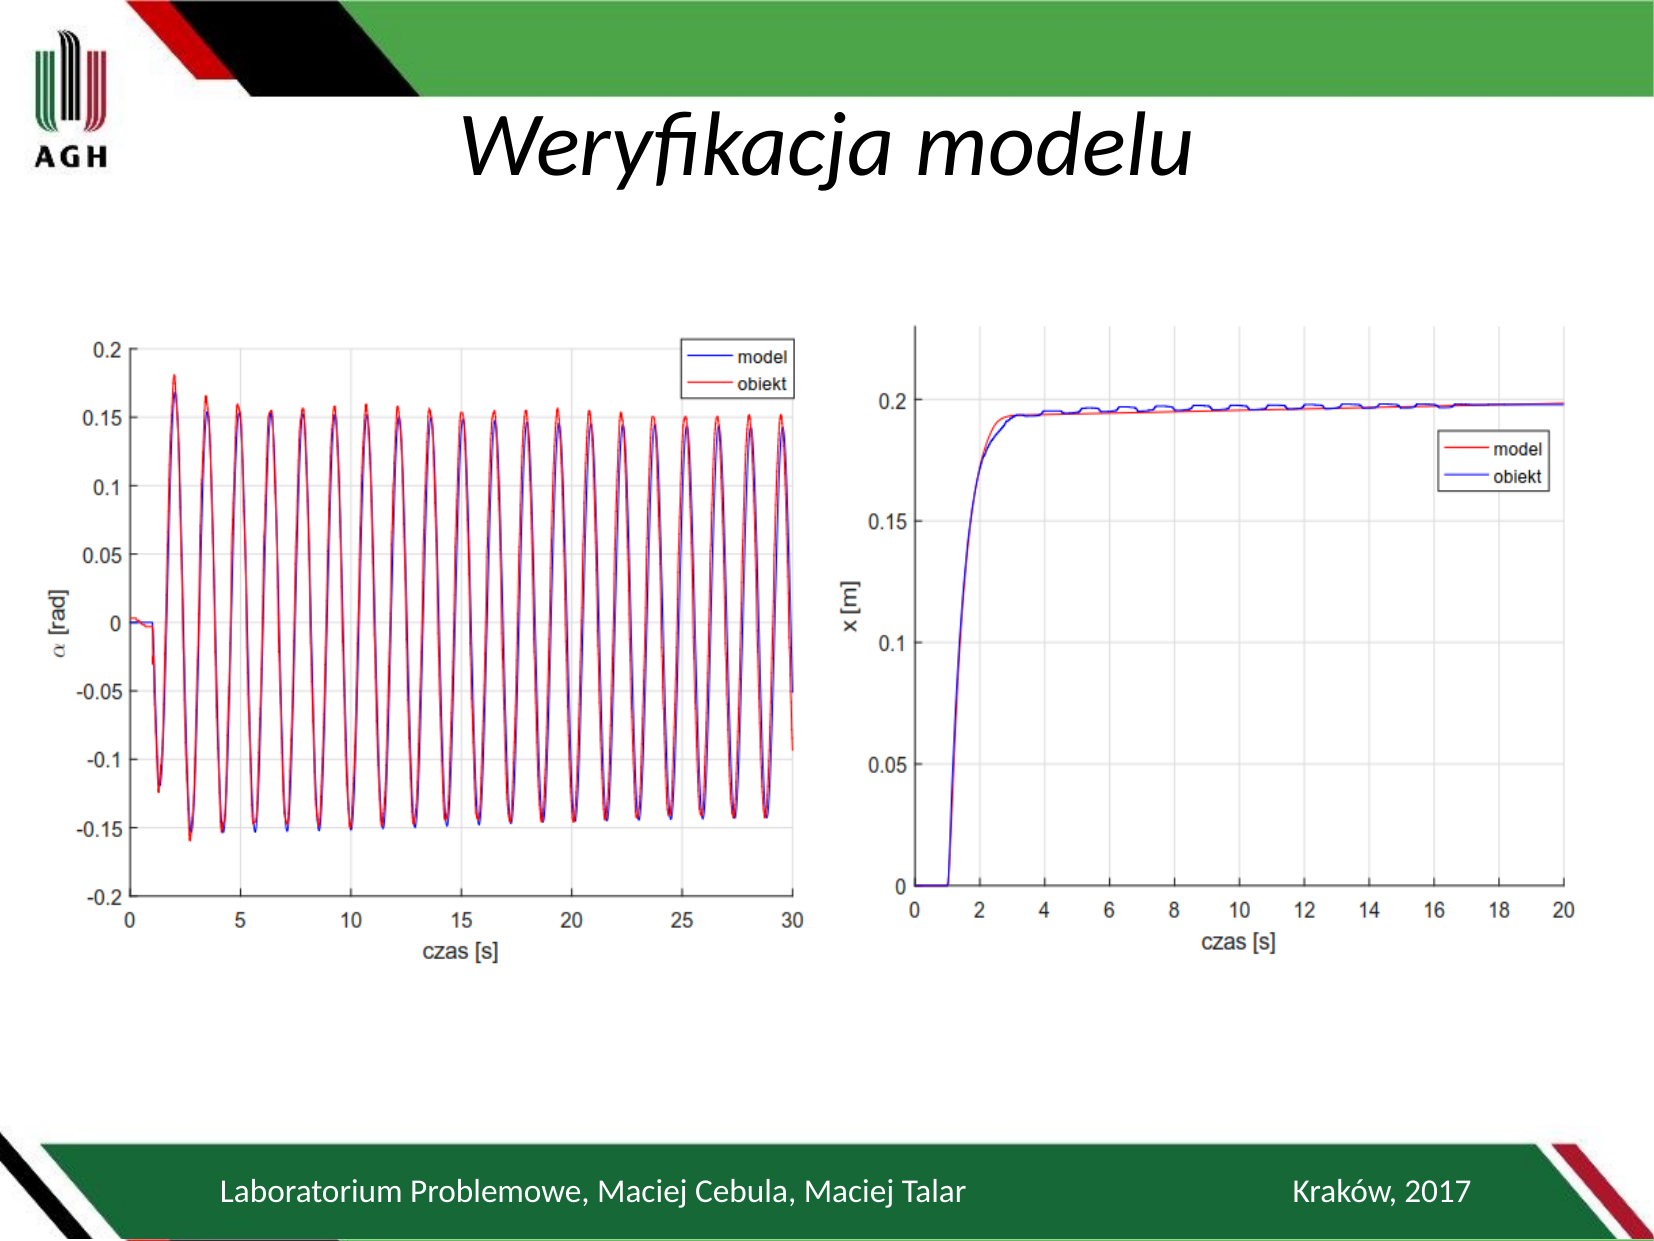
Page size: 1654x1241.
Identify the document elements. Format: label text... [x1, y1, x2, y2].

picture [0, 0, 1654, 1241]
text_box Laboratorium Problemowe, Maciej Cebula, Maciej Talar [212, 1161, 976, 1217]
text_box Kraków, 2017 [1285, 1161, 1487, 1217]
title Weryfikacja modelu [82, 49, 1571, 257]
